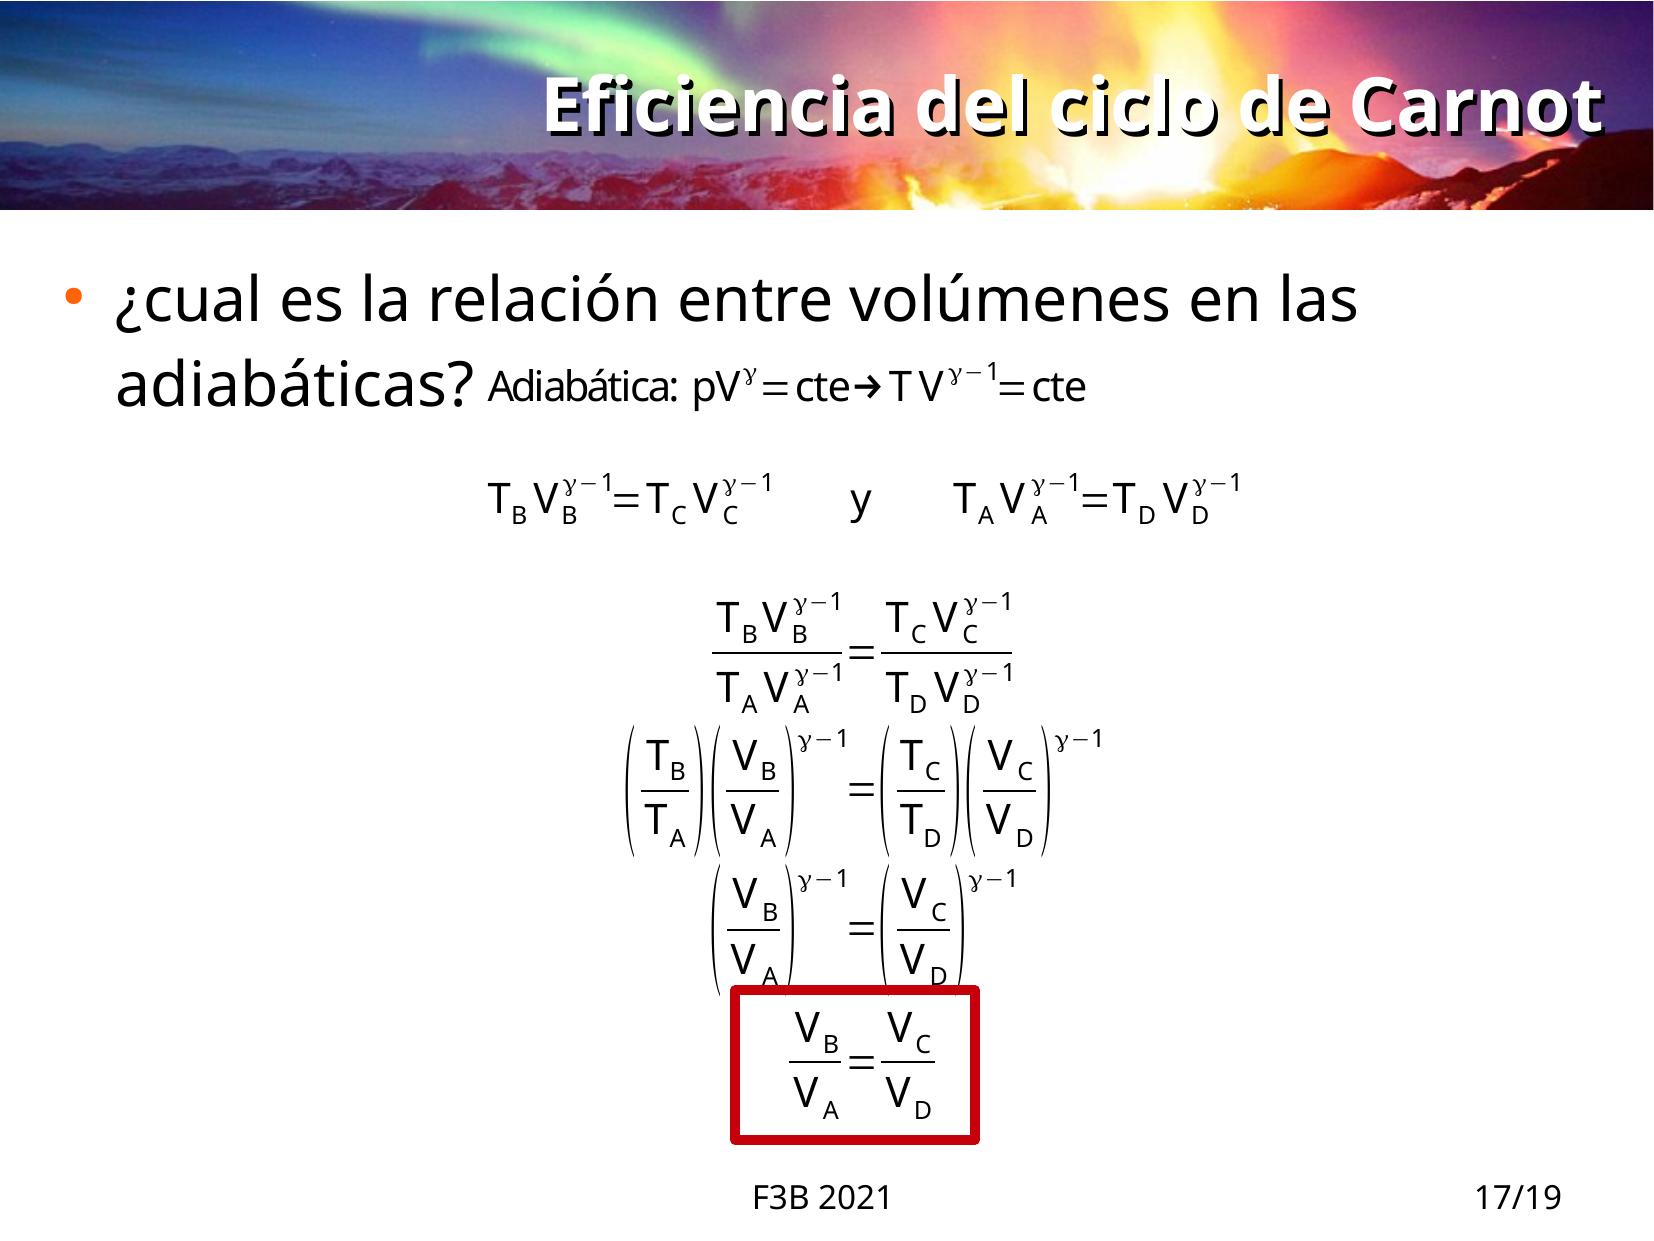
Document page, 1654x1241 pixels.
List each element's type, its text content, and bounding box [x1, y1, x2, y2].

chart [480, 355, 1245, 1126]
chart [740, 995, 970, 1126]
picture [0, 1, 1654, 210]
title Eficiencia del ciclo de Carnot [45, 15, 1606, 191]
list ¿cual es la relación entre volúmenes en las adiabáticas? [45, 255, 1606, 1156]
